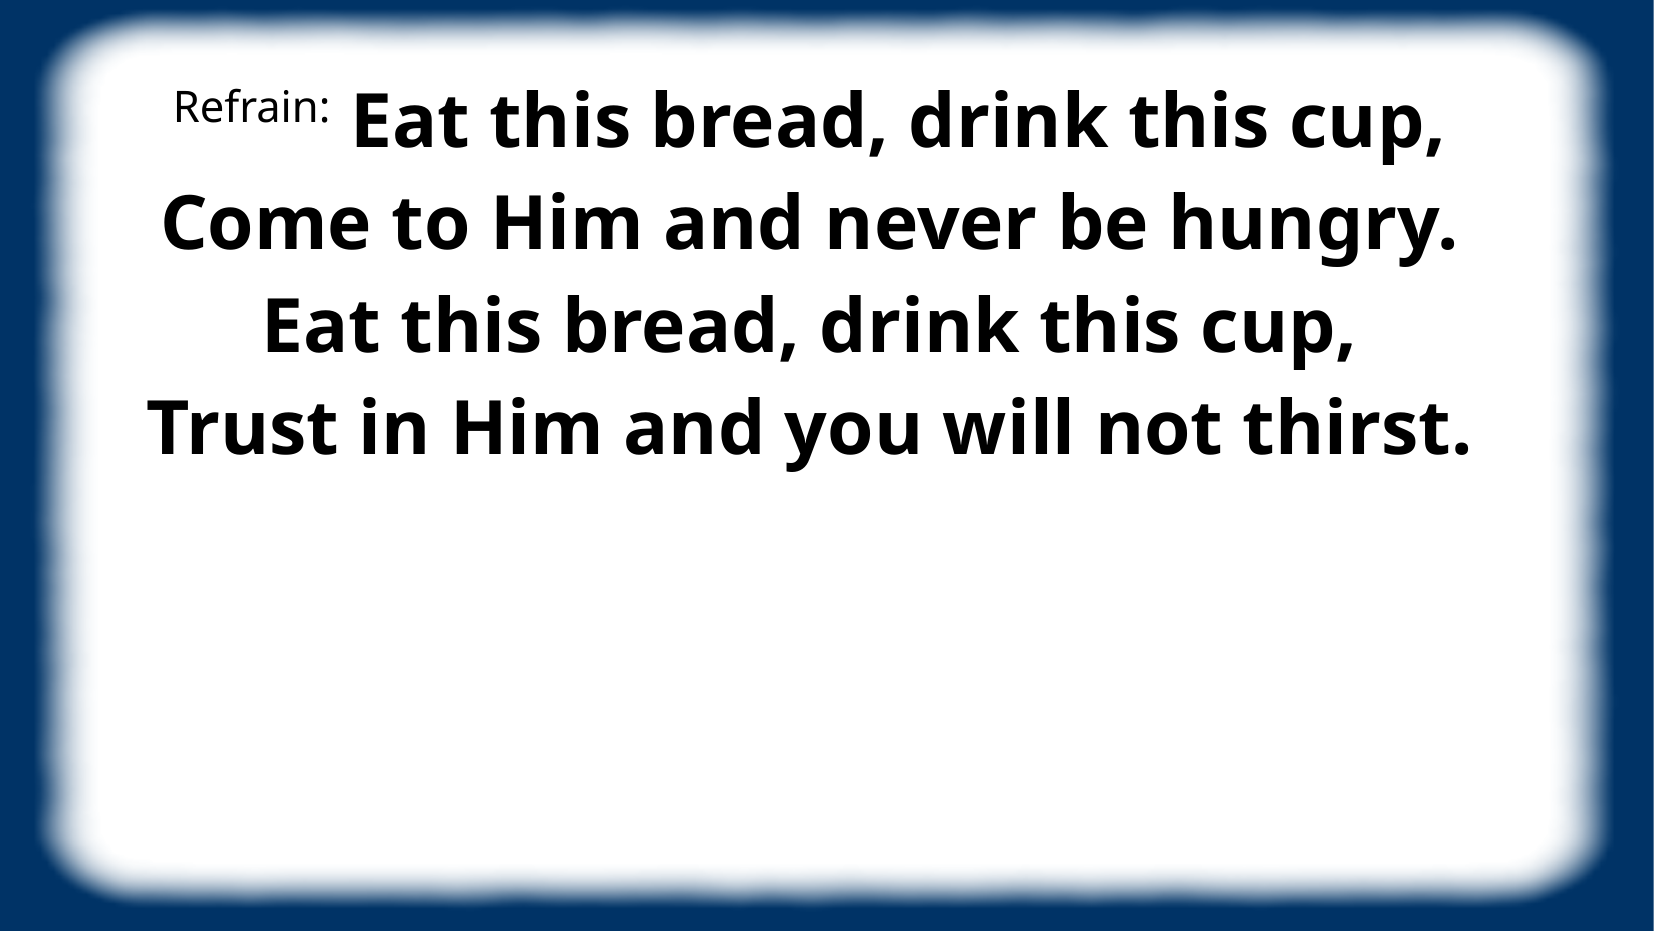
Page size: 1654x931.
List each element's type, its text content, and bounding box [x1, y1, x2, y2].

picture [0, 0, 1654, 931]
text_box Refrain: Eat this bread, drink this cup, Come to Him and never be hungry. Eat this bread, drink this cup, Trust in Him and you will not thirst. [105, 60, 1516, 475]
